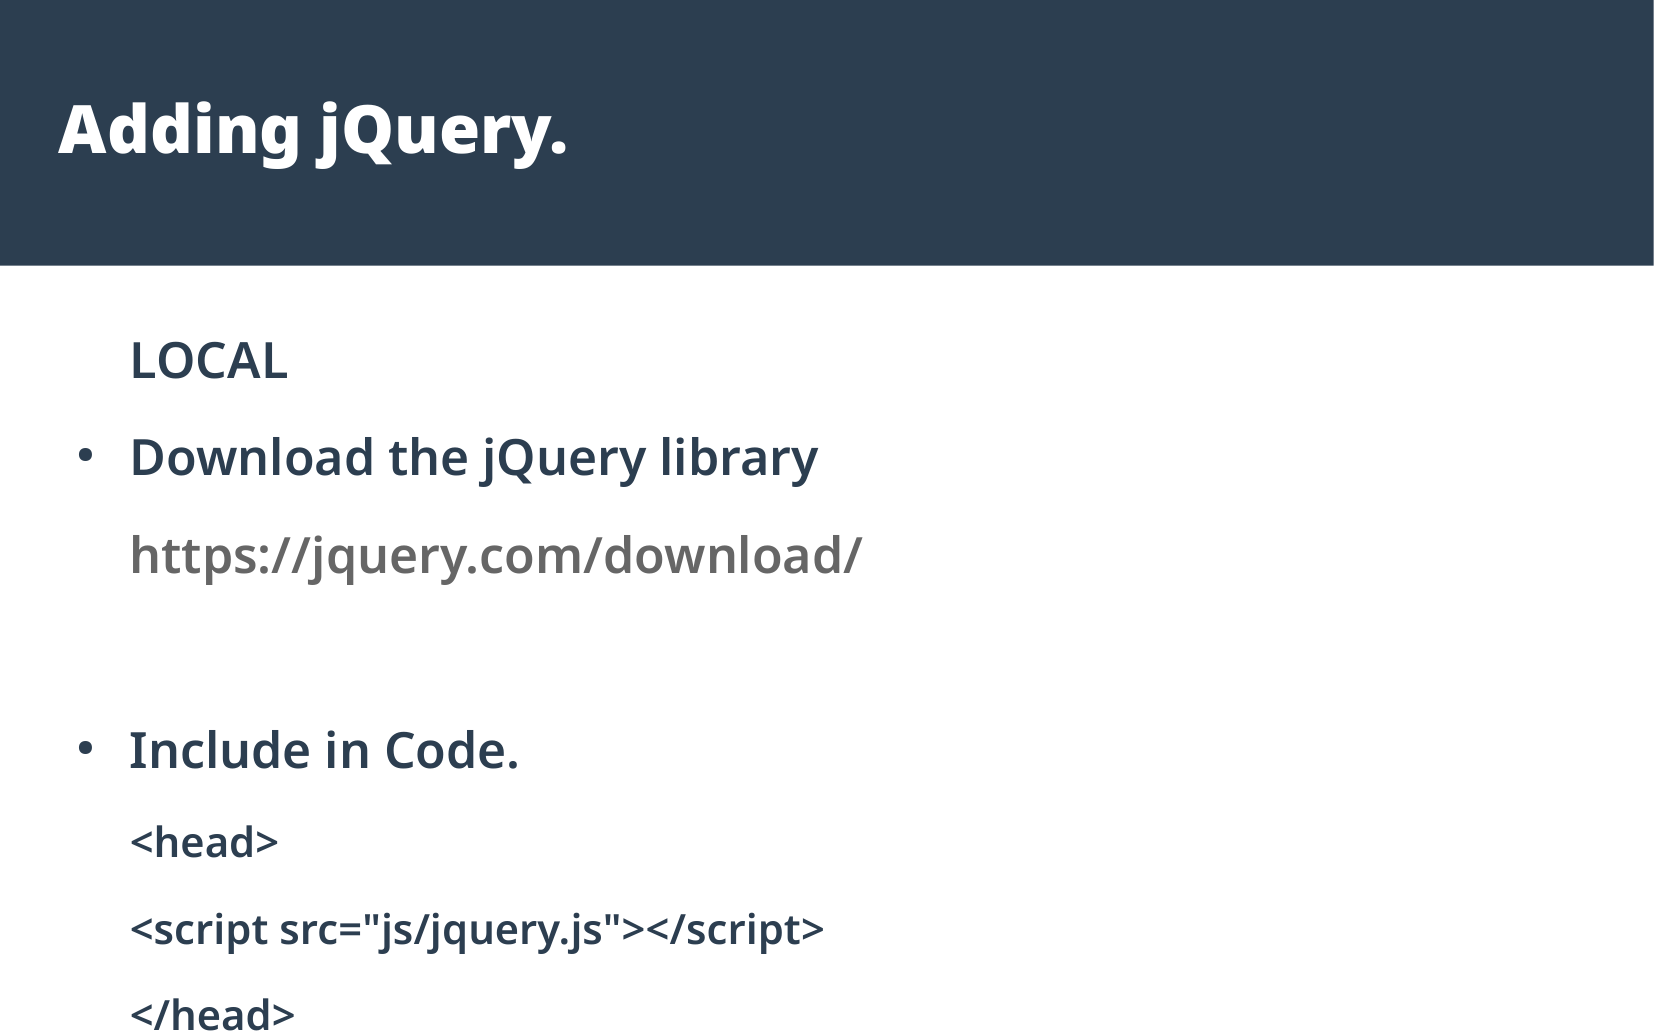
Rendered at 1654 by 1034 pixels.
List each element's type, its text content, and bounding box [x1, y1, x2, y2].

list LOCAL Download the jQuery library https://jquery.com/download/ Include in Code. <head> <script src="js/jquery.js"></script> </head> [58, 324, 1595, 1034]
title Adding jQuery. [58, 49, 1595, 207]
